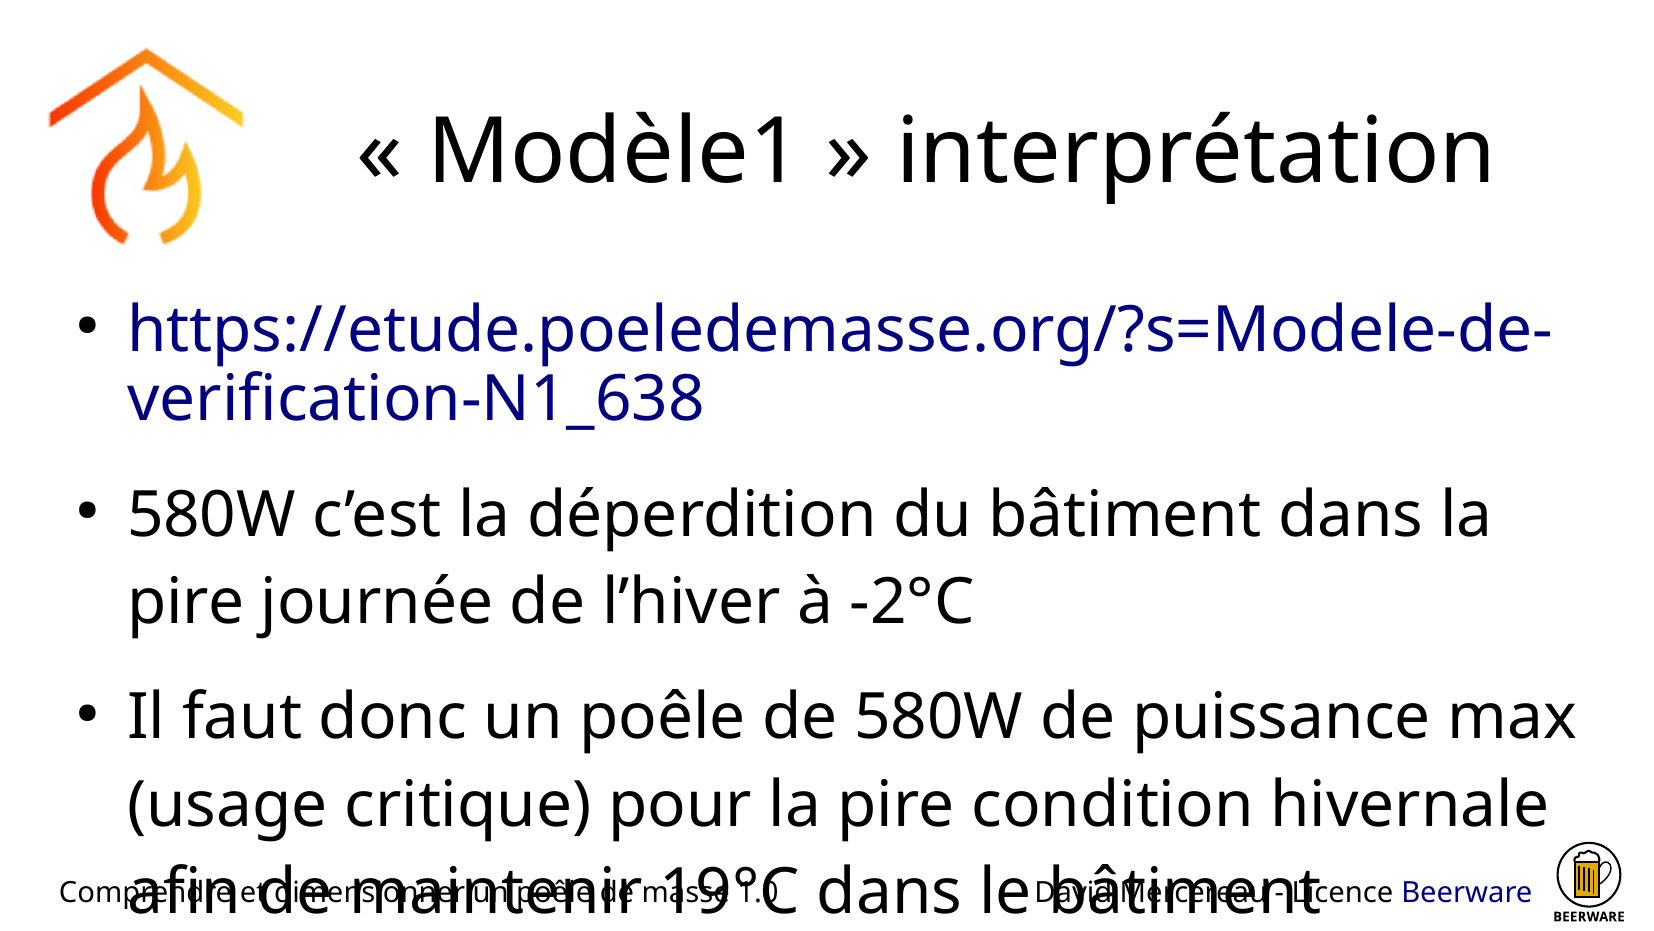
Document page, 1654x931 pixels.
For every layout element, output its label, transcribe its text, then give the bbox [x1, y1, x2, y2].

title « Modèle1 » interprétation [271, 39, 1583, 254]
list https://etude.poeledemasse.org/?s=Modele-de-verification-N1_638 580W c’est la déperdition du bâtiment dans la pire journée de l’hiver à -2°C Il faut donc un poêle de 580W de puissance max (usage critique) pour la pire condition hivernale afin de maintenir 19°C dans le bâtiment [59, 283, 1583, 886]
picture [47, 47, 246, 246]
